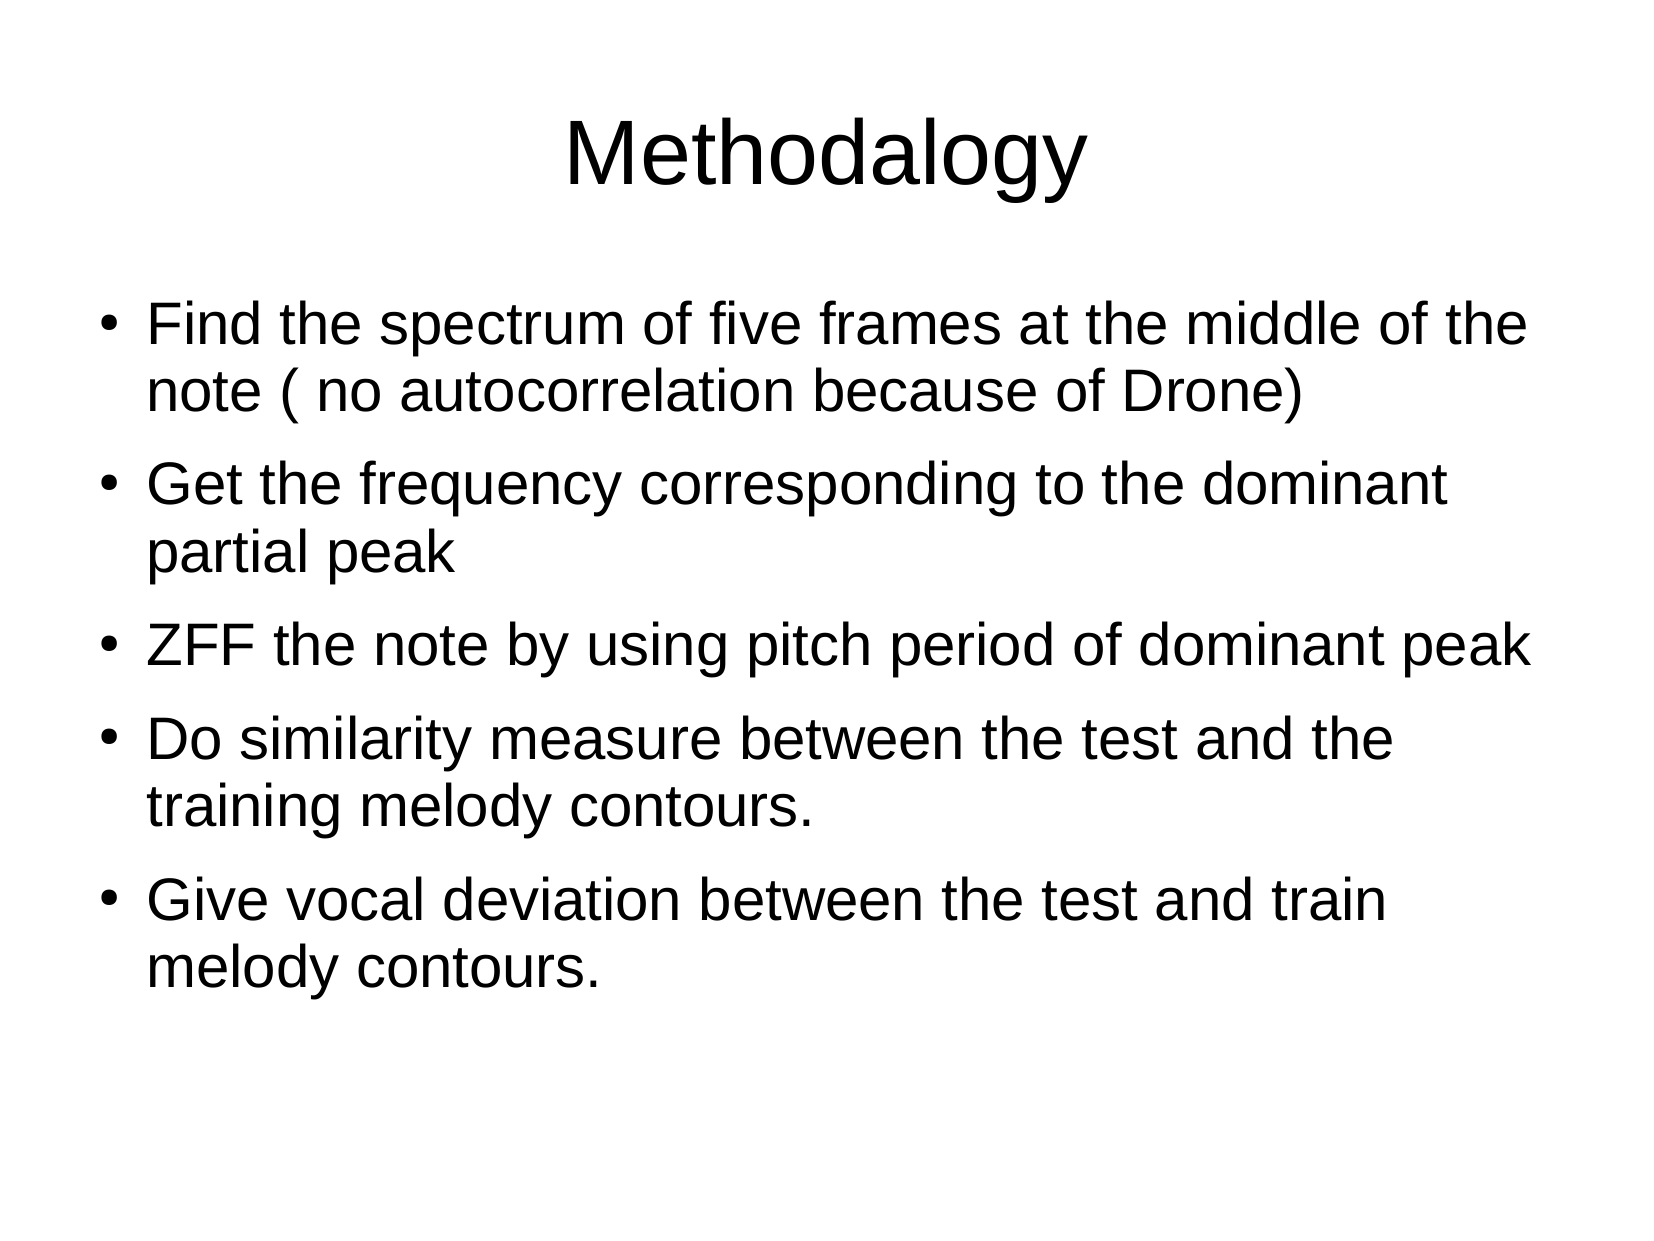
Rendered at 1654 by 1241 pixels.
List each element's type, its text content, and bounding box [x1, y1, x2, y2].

list Find the spectrum of five frames at the middle of the note ( no autocorrelation because of Drone) Get the frequency corresponding to the dominant partial peak ZFF the note by using pitch period of dominant peak Do similarity measure between the test and the training melody contours. Give vocal deviation between the test and train melody contours. [82, 290, 1571, 1010]
title Methodalogy [82, 49, 1571, 257]
